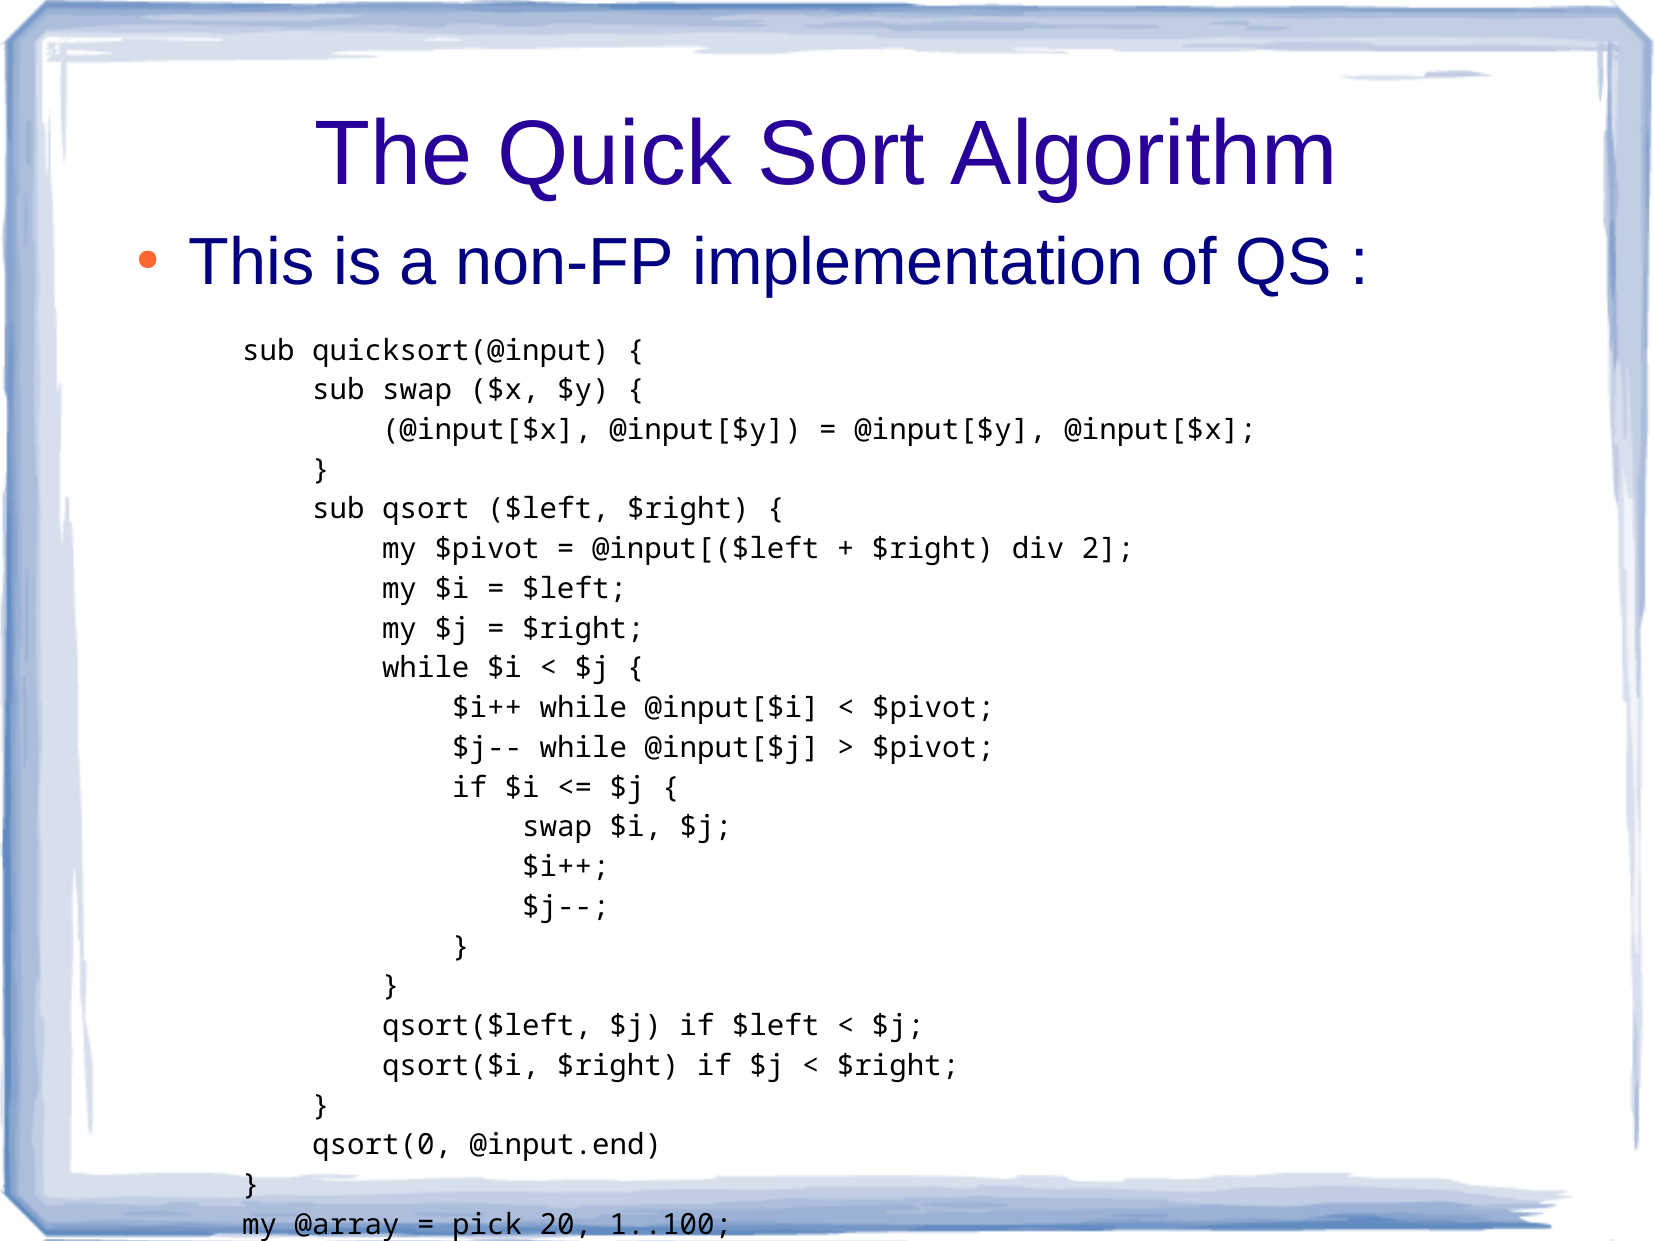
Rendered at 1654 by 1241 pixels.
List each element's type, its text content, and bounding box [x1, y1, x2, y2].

list This is a non-FP implementation of QS : sub quicksort(@input) { sub swap ($x, $y) { (@input[$x], @input[$y]) = @input[$y], @input[$x]; } sub qsort ($left, $right) { my $pivot = @input[($left + $right) div 2]; my $i = $left; my $j = $right; while $i < $j { $i++ while @input[$i] < $pivot; $j-- while @input[$j] > $pivot; if $i <= $j { swap $i, $j; $i++; $j--; } } qsort($left, $j) if $left < $j; qsort($i, $right) if $j < $right; } qsort(0, @input.end) } my @array = pick 20, 1..100; quicksort @array; say @array; # -> [4 7 10 20 25 27 28 30 41 47 51 57 60 64 68 76 90 93 94 99] [118, 224, 1571, 1186]
picture [457, 1220, 465, 1232]
picture [0, 0, 1654, 1241]
title The Quick Sort Algorithm [82, 49, 1571, 257]
